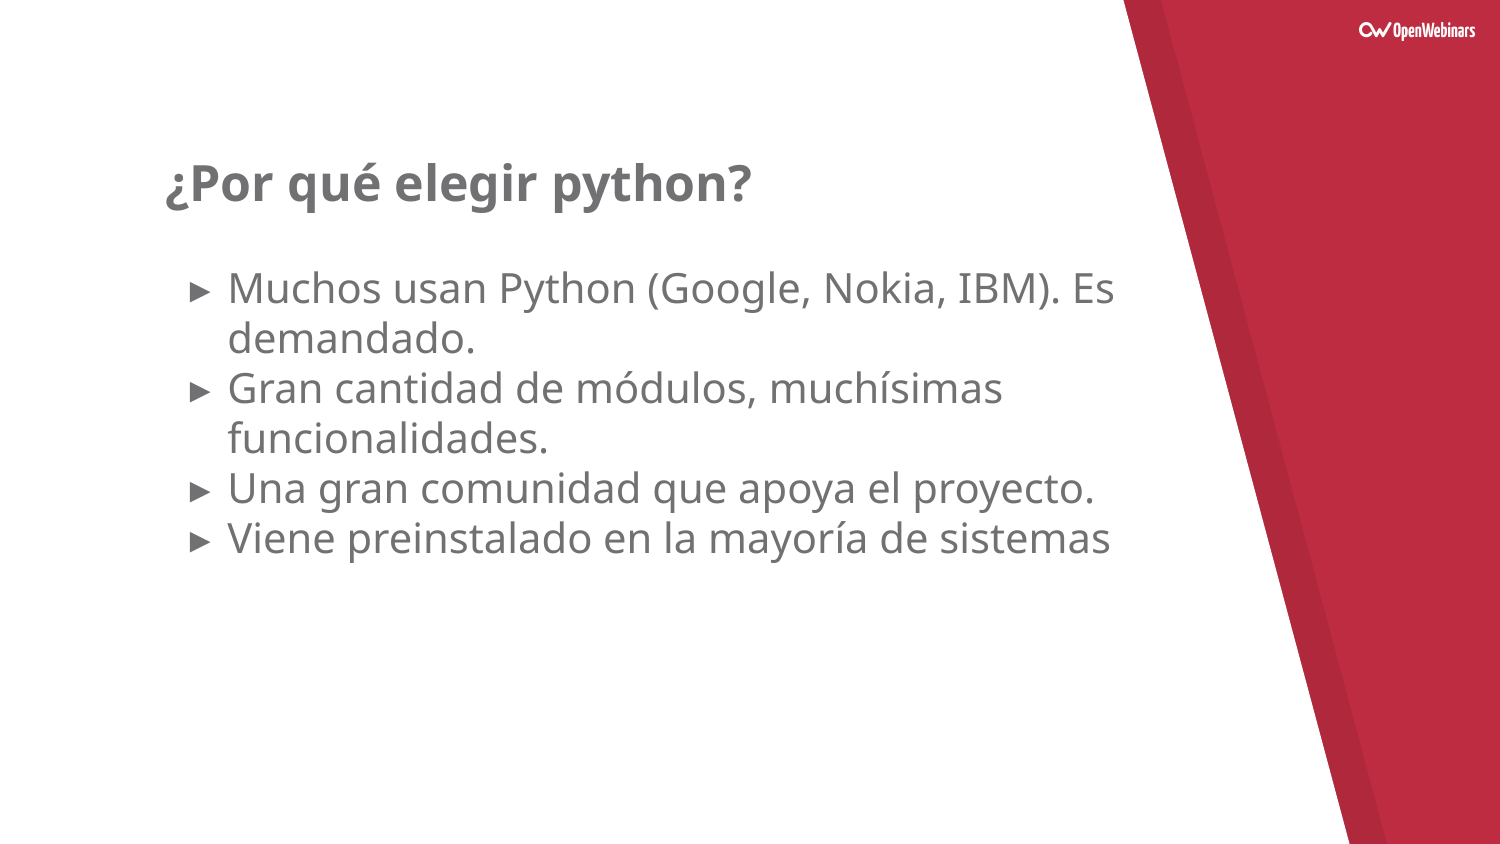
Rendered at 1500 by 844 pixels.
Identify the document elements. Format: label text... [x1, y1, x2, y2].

title ¿Por qué elegir python? [137, 146, 1011, 227]
picture [1359, 22, 1475, 41]
list Muchos usan Python (Google, Nokia, IBM). Es demandado. Gran cantidad de módulos, muchísimas funcionalidades. Una gran comunidad que apoya el proyecto. Viene preinstalado en la mayoría de sistemas [137, 246, 1229, 617]
